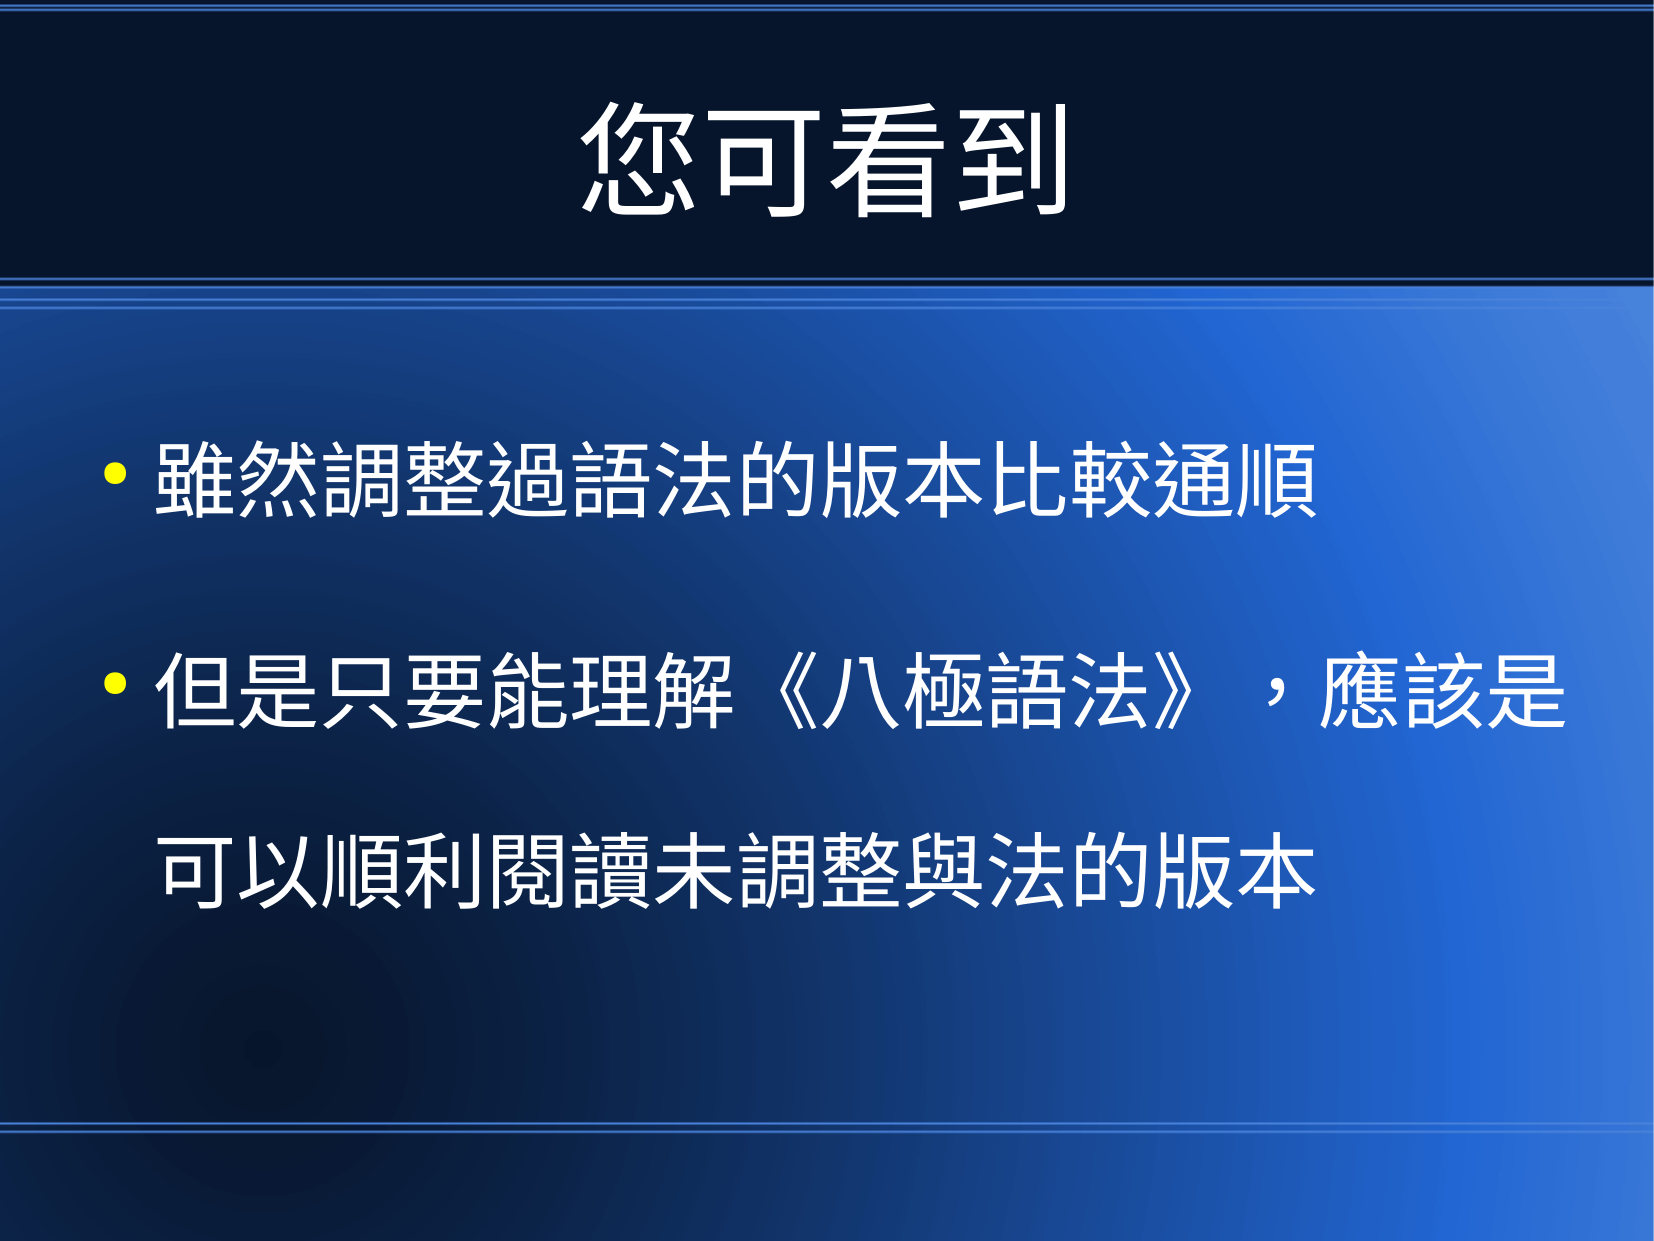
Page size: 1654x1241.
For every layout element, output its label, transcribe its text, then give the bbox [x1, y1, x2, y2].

title 您可看到 [82, 49, 1571, 257]
picture [0, 0, 1654, 1241]
list 雖然調整過語法的版本比較通順 但是只要能理解《八極語法》，應該是可以順利閱讀未調整與法的版本 [82, 355, 1571, 1241]
